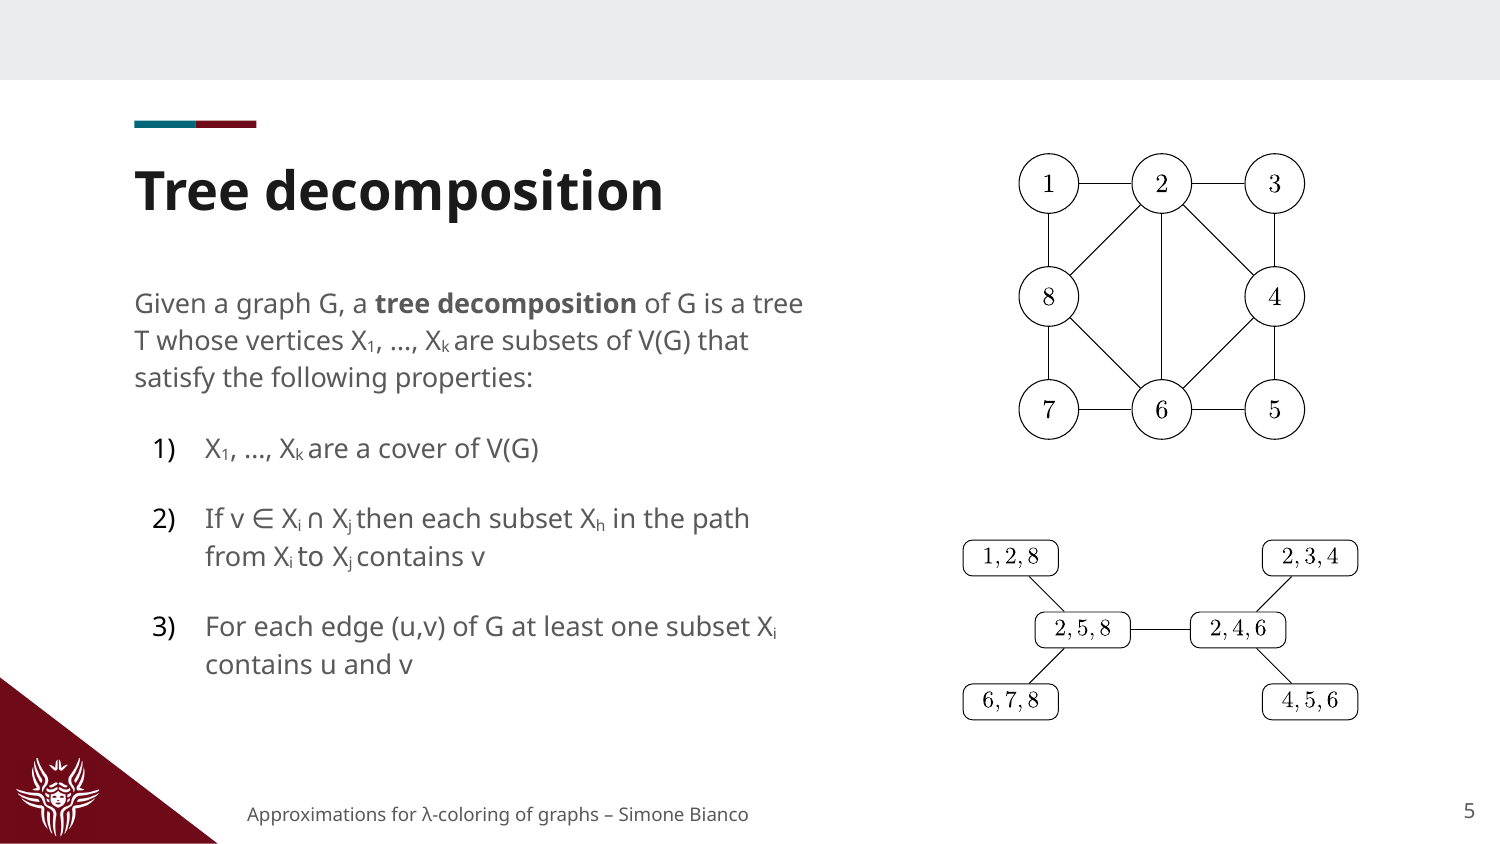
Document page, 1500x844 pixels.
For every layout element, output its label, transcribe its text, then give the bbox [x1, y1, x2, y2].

picture [962, 539, 1359, 721]
slide_number <number> [1400, 779, 1491, 844]
picture [1018, 153, 1306, 440]
list Given a graph G, a tree decomposition of G is a tree T whose vertices X1, …, Xk are subsets of V(G) that satisfy the following properties: X1, …, Xk are a cover of V(G) If v ∈ Xi ∩ Xj then each subset Xh in the path from Xi to Xj contains v For each edge (u,v) of G at least one subset Xi contains u and v [119, 266, 827, 637]
picture [16, 758, 100, 839]
text_box Approximations for λ-coloring of graphs – Simone Bianco [232, 783, 1193, 839]
title Tree decomposition [119, 141, 1381, 230]
